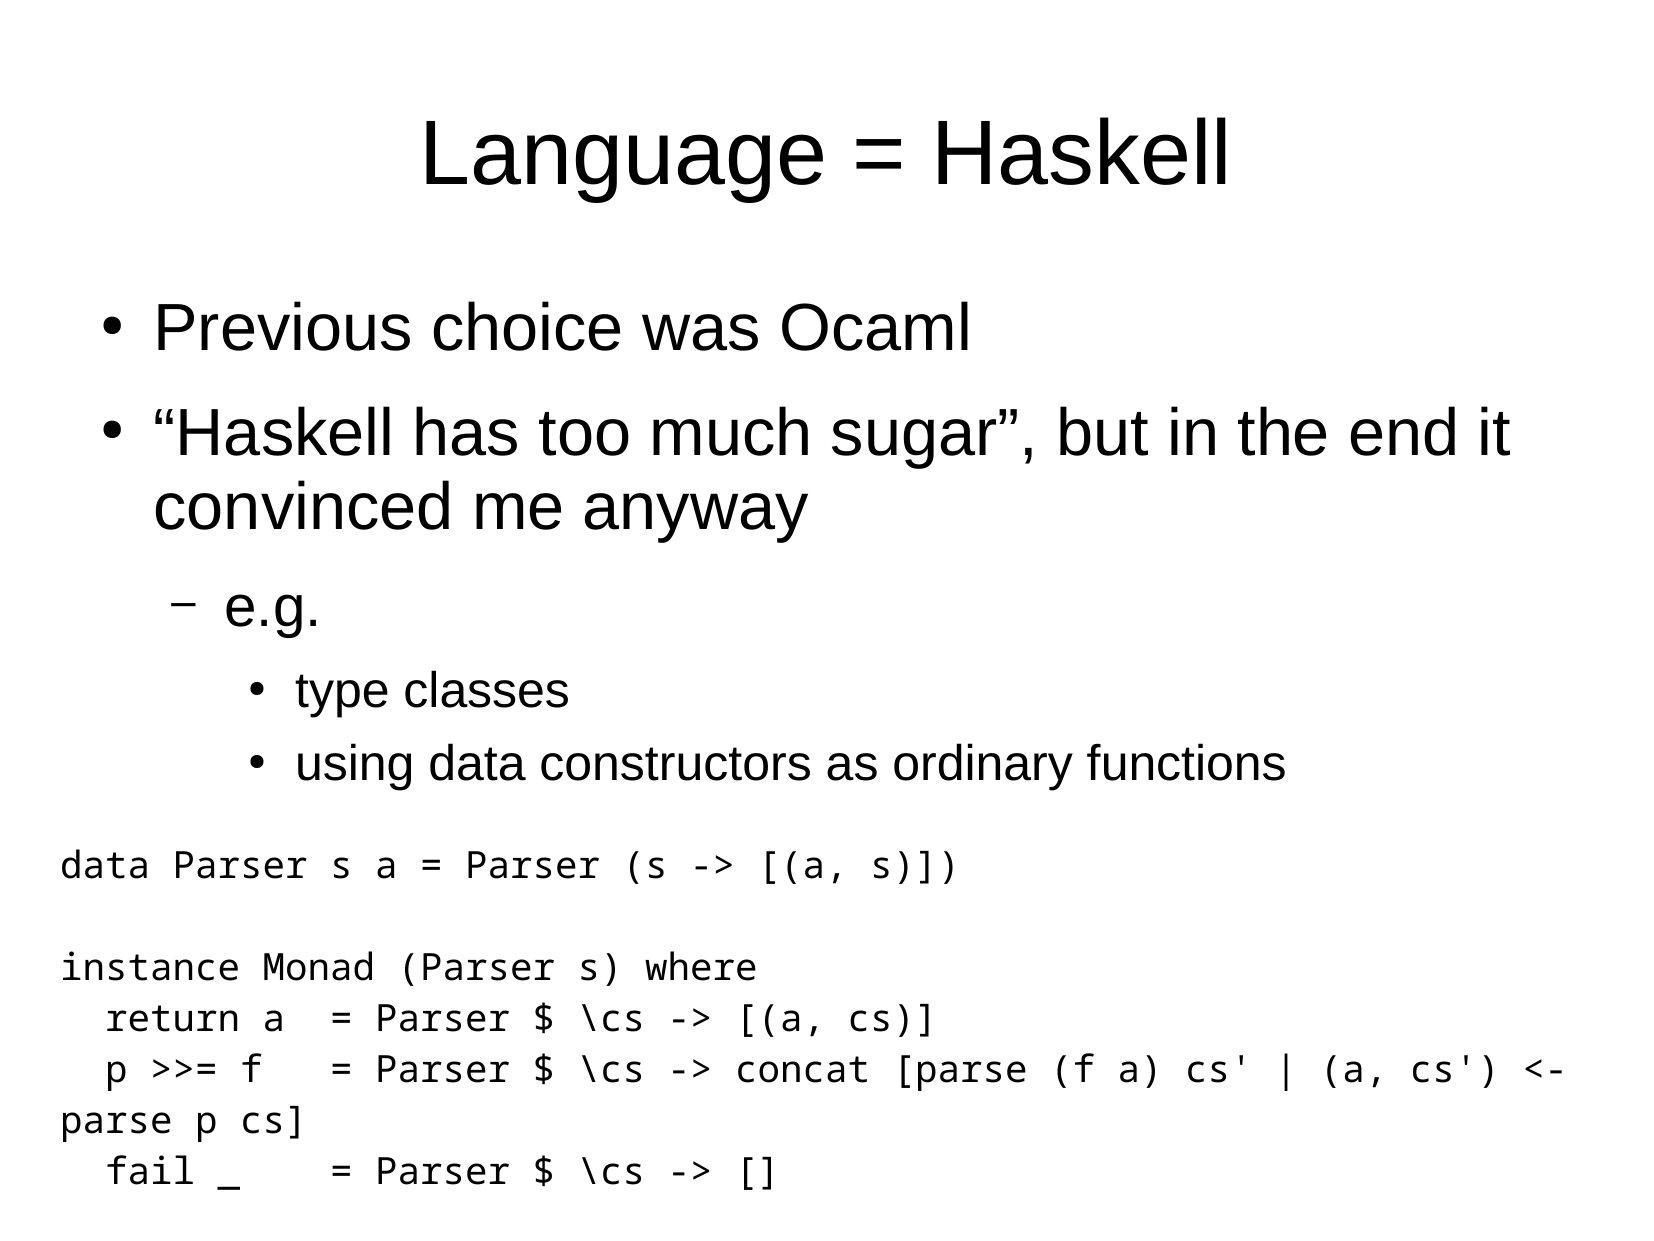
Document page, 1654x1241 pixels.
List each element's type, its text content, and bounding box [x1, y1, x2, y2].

list Previous choice was Ocaml “Haskell has too much sugar”, but in the end it convinced me anyway e.g. type classes using data constructors as ordinary functions [82, 290, 1571, 838]
title Language = Haskell [82, 49, 1571, 257]
text_box data Parser s a = Parser (s -> [(a, s)]) instance Monad (Parser s) where return a = Parser $ \cs -> [(a, cs)] p >>= f = Parser $ \cs -> concat [parse (f a) cs' | (a, cs') <- parse p cs] fail _ = Parser $ \cs -> [] tuple = [ Tuple e1 e2 | “(“ ← next, e1 ← expr, “,” ← next, e2 ← expr, “)” ← next ] [60, 838, 1621, 1141]
picture [60, 1141, 1620, 1241]
